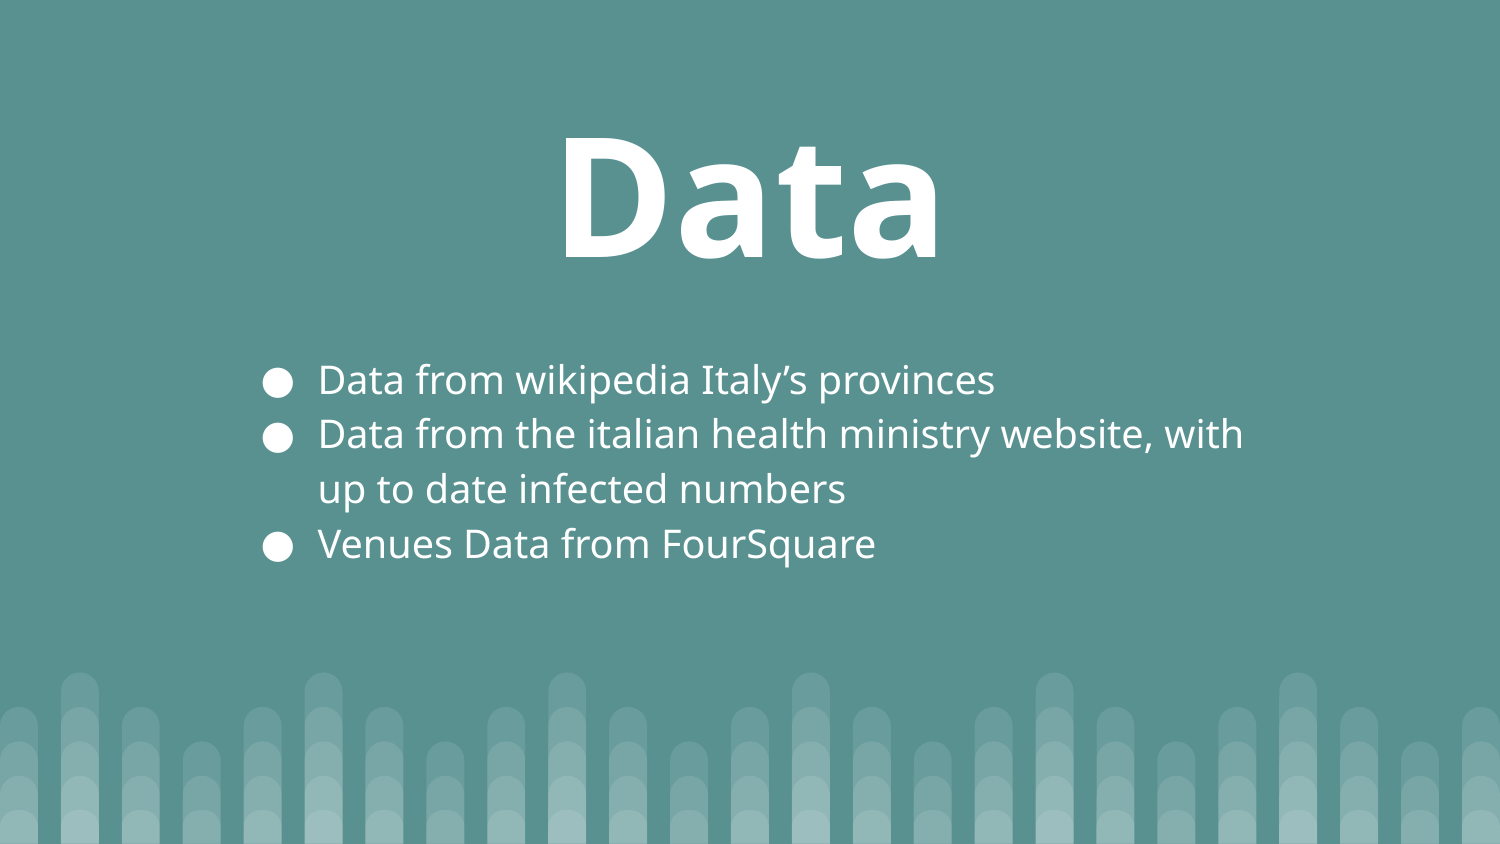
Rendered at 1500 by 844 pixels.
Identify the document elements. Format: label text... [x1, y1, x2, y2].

title Data [227, 37, 1273, 332]
list Data from wikipedia Italy’s provinces Data from the italian health ministry website, with up to date infected numbers Venues Data from FourSquare [227, 332, 1273, 628]
